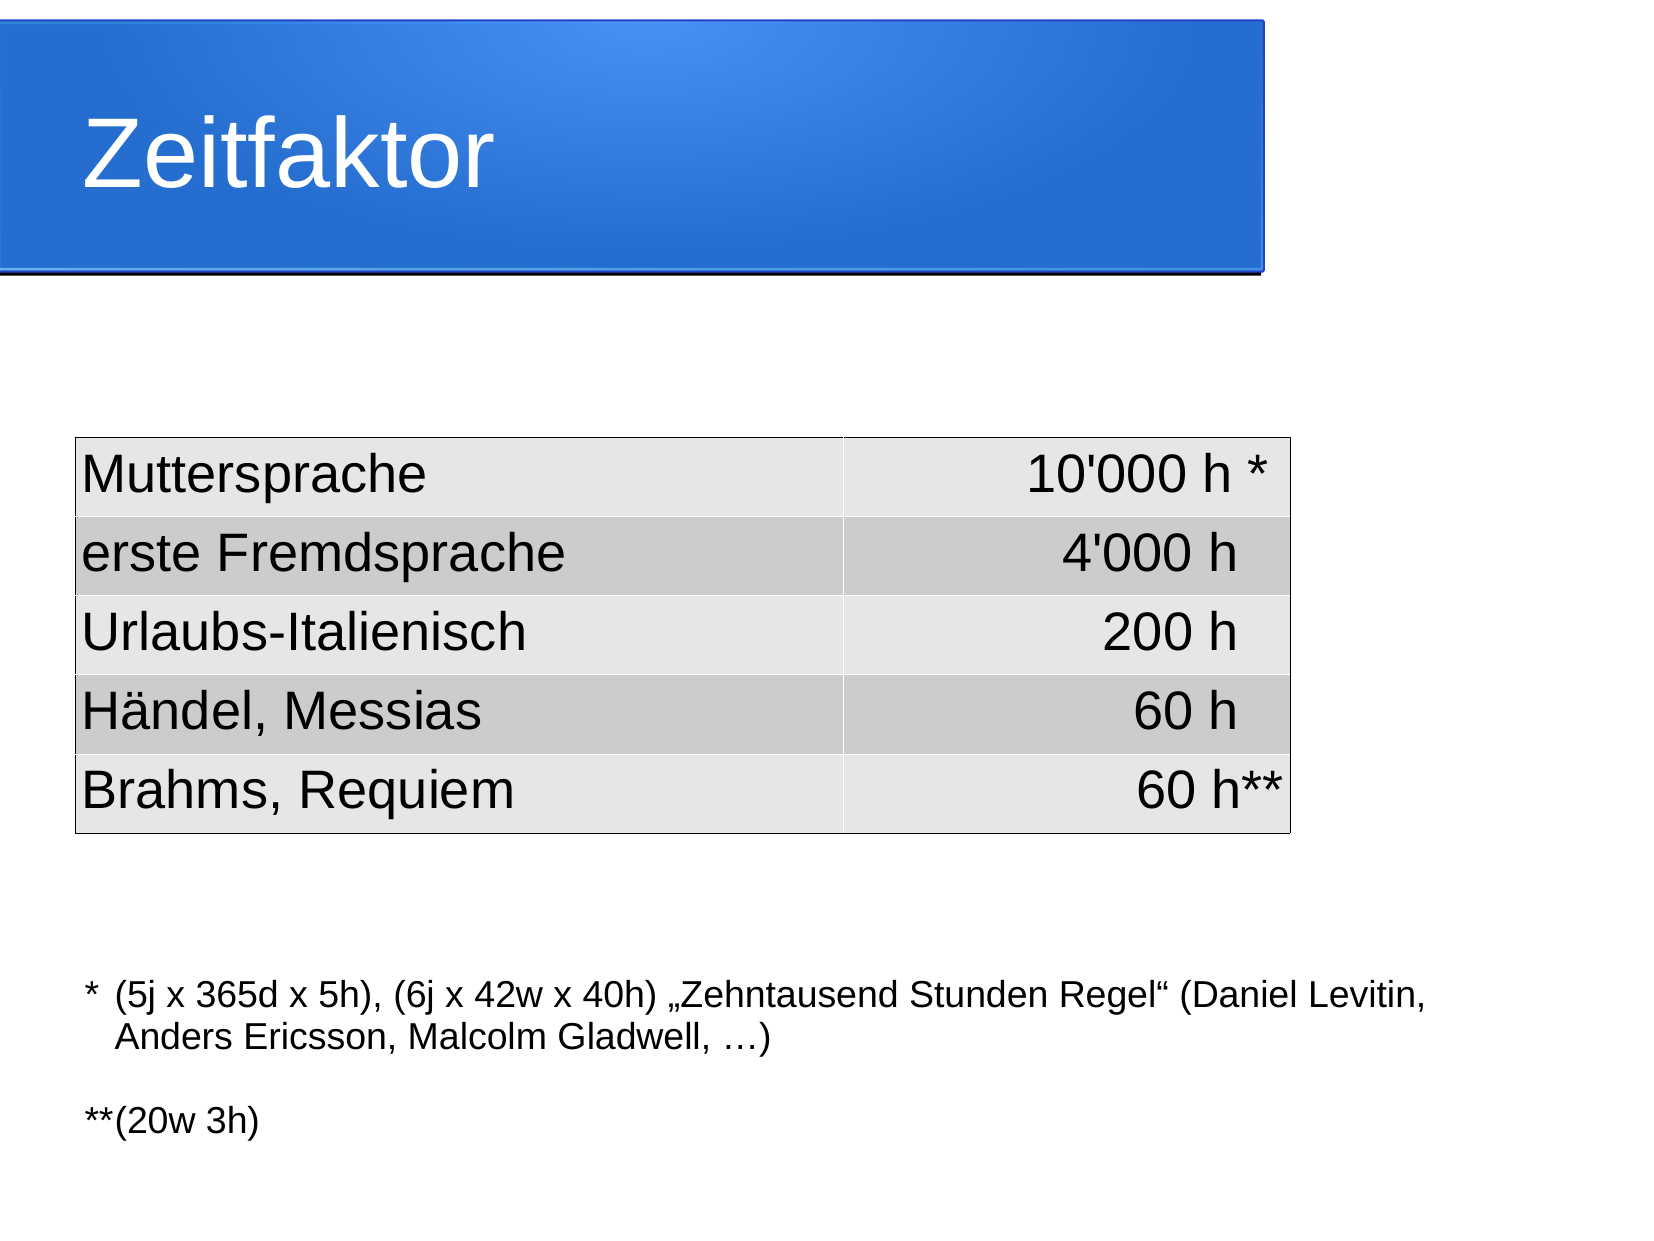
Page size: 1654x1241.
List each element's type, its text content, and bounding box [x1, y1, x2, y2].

table_cell 4'000 h [844, 517, 1290, 595]
table_cell Urlaubs-Italienisch [76, 596, 843, 674]
table_header 10'000 h * [844, 438, 1290, 516]
table_cell 200 h [844, 596, 1290, 674]
table_cell Brahms, Requiem [76, 755, 843, 833]
table_header Muttersprache [76, 438, 843, 516]
table_cell Händel, Messias [76, 675, 843, 754]
table_cell 60 h** [844, 755, 1290, 833]
text_box * (5j x 365d x 5h), (6j x 42w x 40h) „Zehntausend Stunden Regel“ (Daniel Levitin, Anders Ericsson, Malcolm Gladwell, …) ** (20w 3h) [69, 966, 1442, 1168]
title Zeitfaktor [82, 49, 1250, 257]
table_cell erste Fremdsprache [76, 517, 843, 595]
table_cell 60 h [844, 675, 1290, 754]
